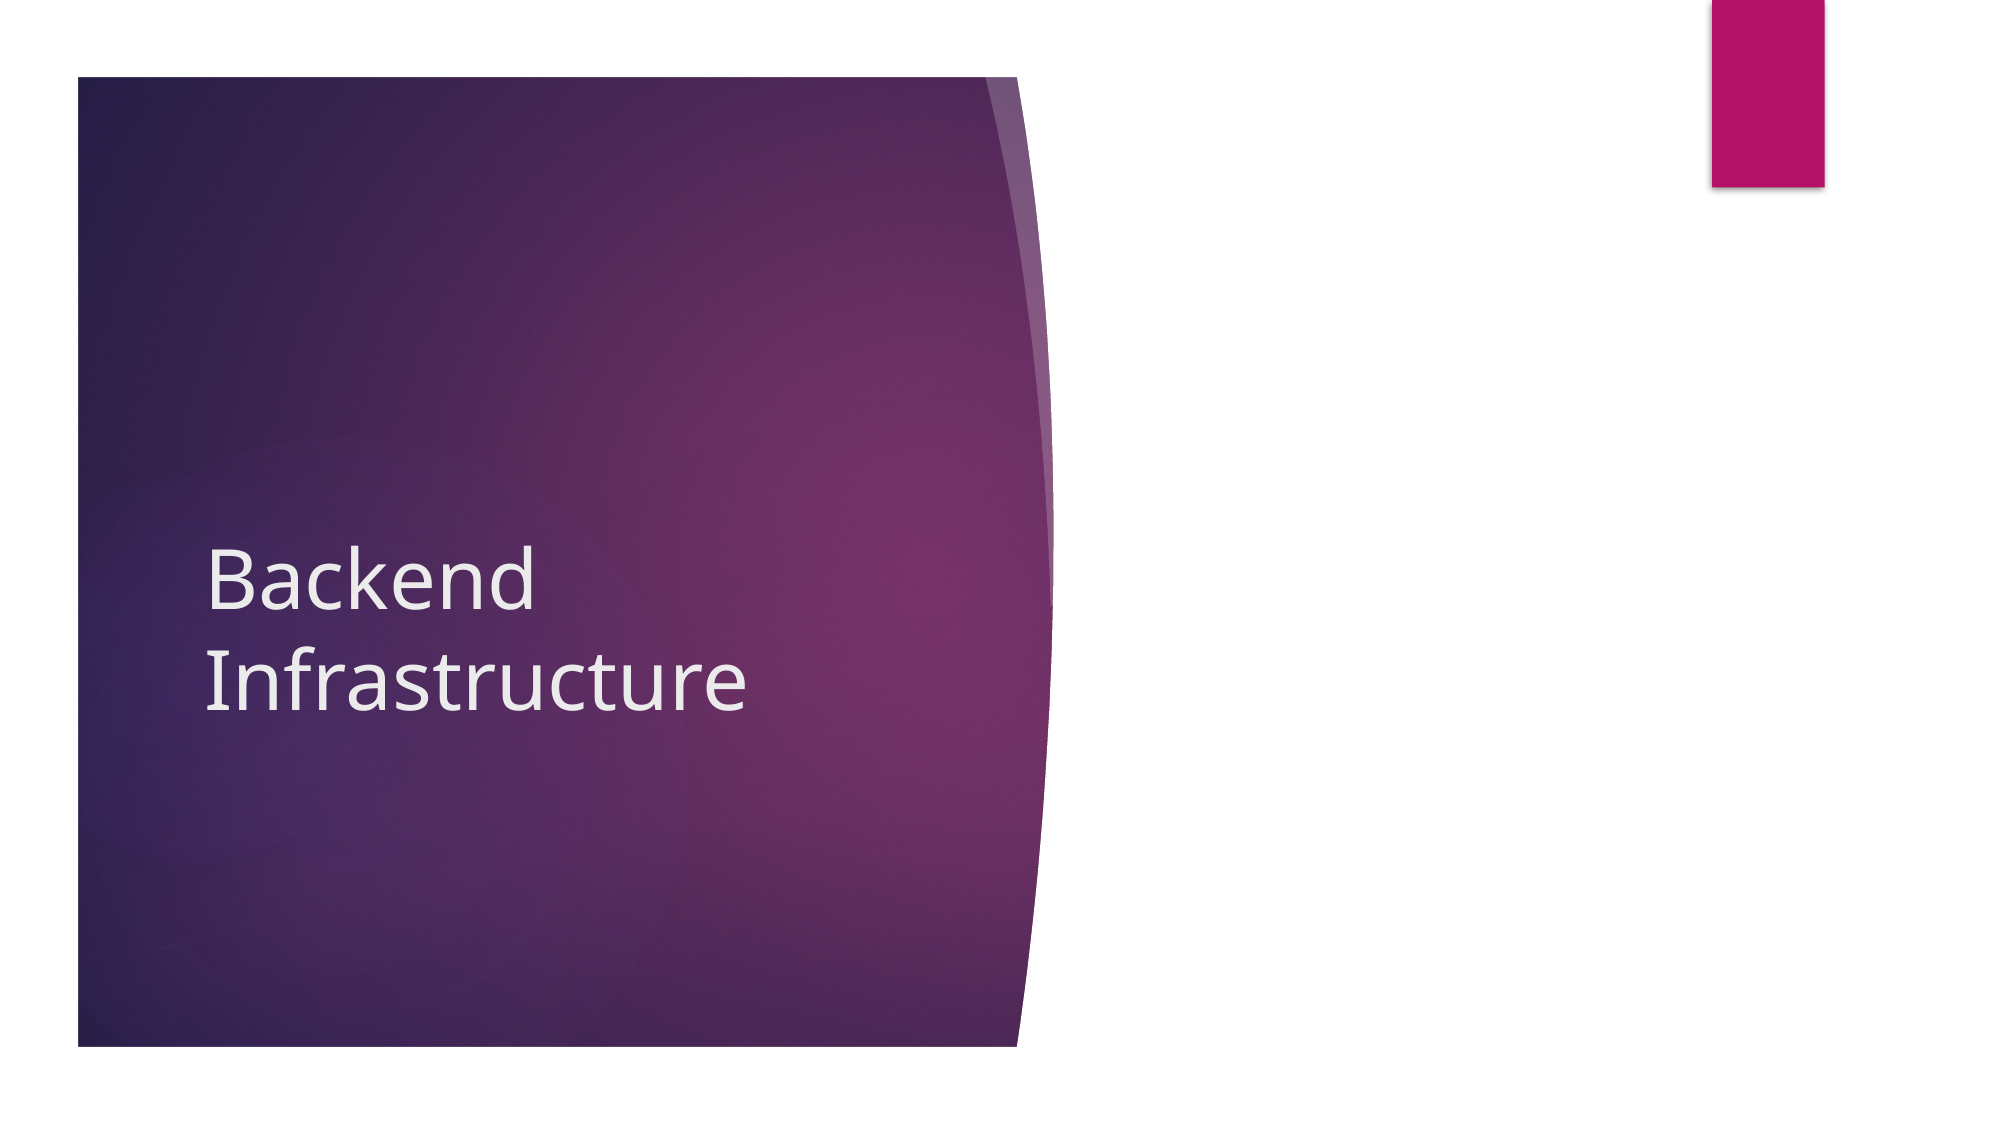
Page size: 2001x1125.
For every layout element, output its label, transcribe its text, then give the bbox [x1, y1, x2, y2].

picture [79, 78, 1052, 1046]
title Backend Infrastructure [189, 439, 904, 814]
